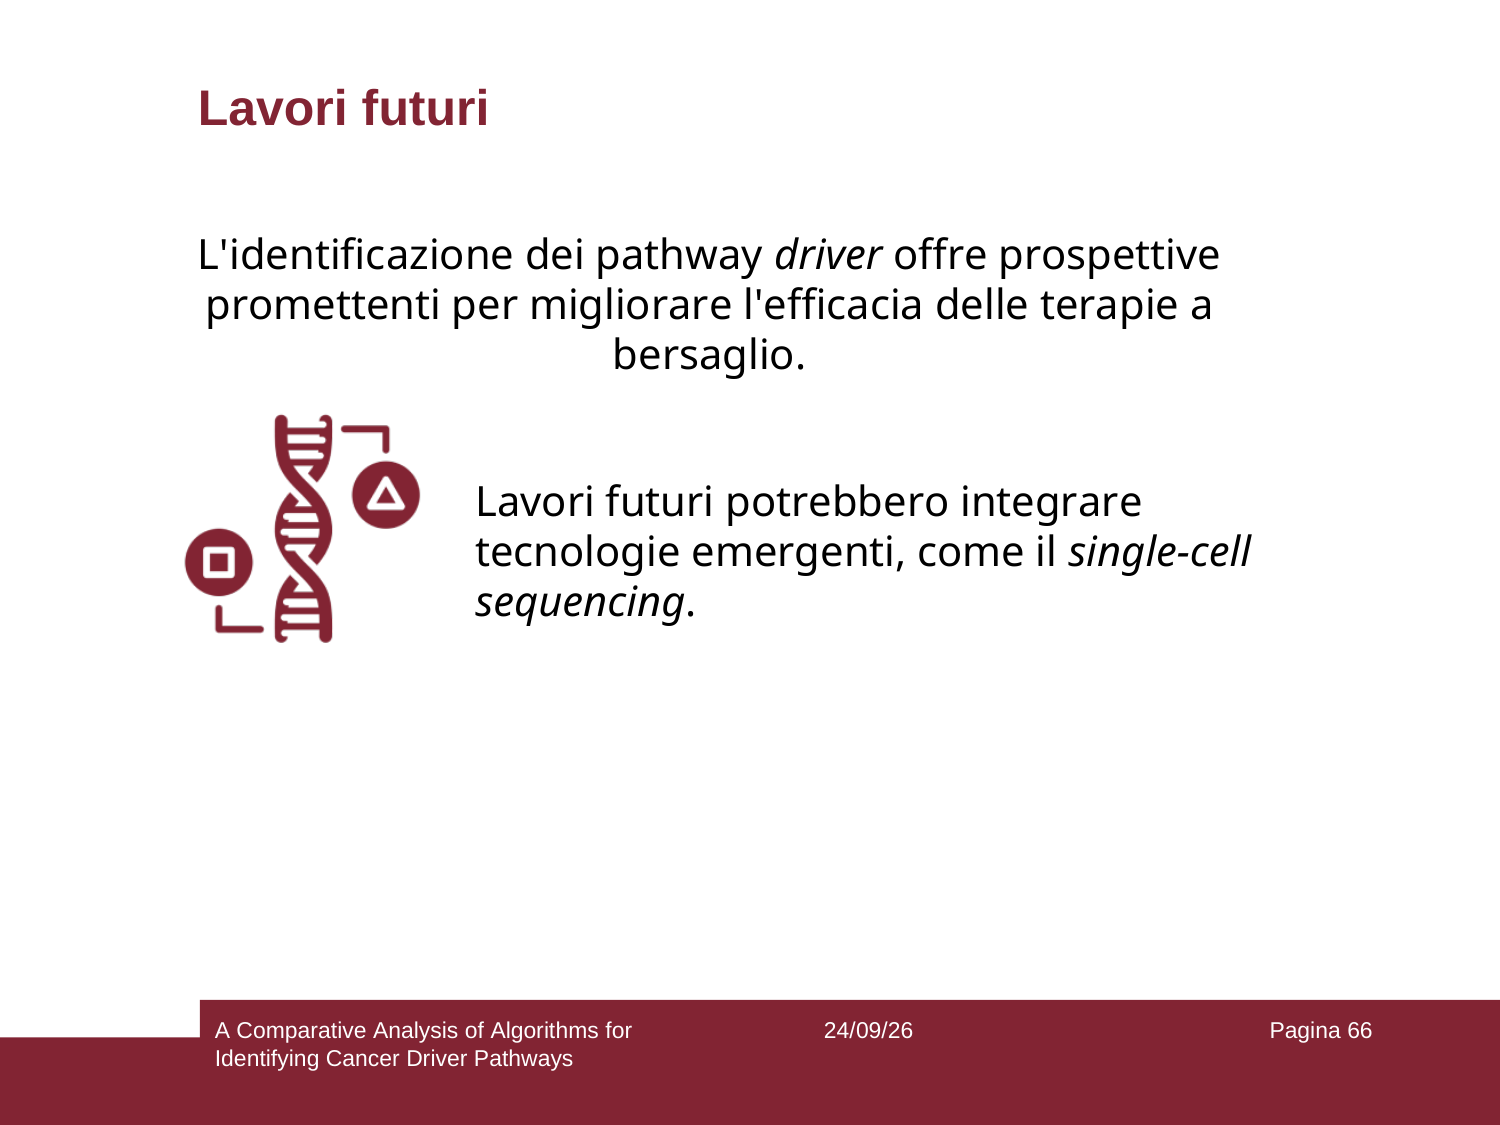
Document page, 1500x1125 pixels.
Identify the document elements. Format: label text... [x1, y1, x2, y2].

title Lavori futuri [183, 67, 1400, 150]
picture [178, 406, 427, 652]
text_box L'identificazione dei pathway driver offre prospettive promettenti per migliorare l'efficacia delle terapie a bersaglio. [183, 220, 1355, 342]
text_box Lavori futuri potrebbero integrare tecnologie emergenti, come il single-cell sequencing. [460, 466, 1370, 600]
text_box 22/10/24 [712, 1008, 1026, 1084]
text_box A Comparative Analysis of Algorithms for Identifying Cancer Driver Pathways [199, 1008, 676, 1084]
text_box Pagina <number> [1074, 1008, 1388, 1084]
